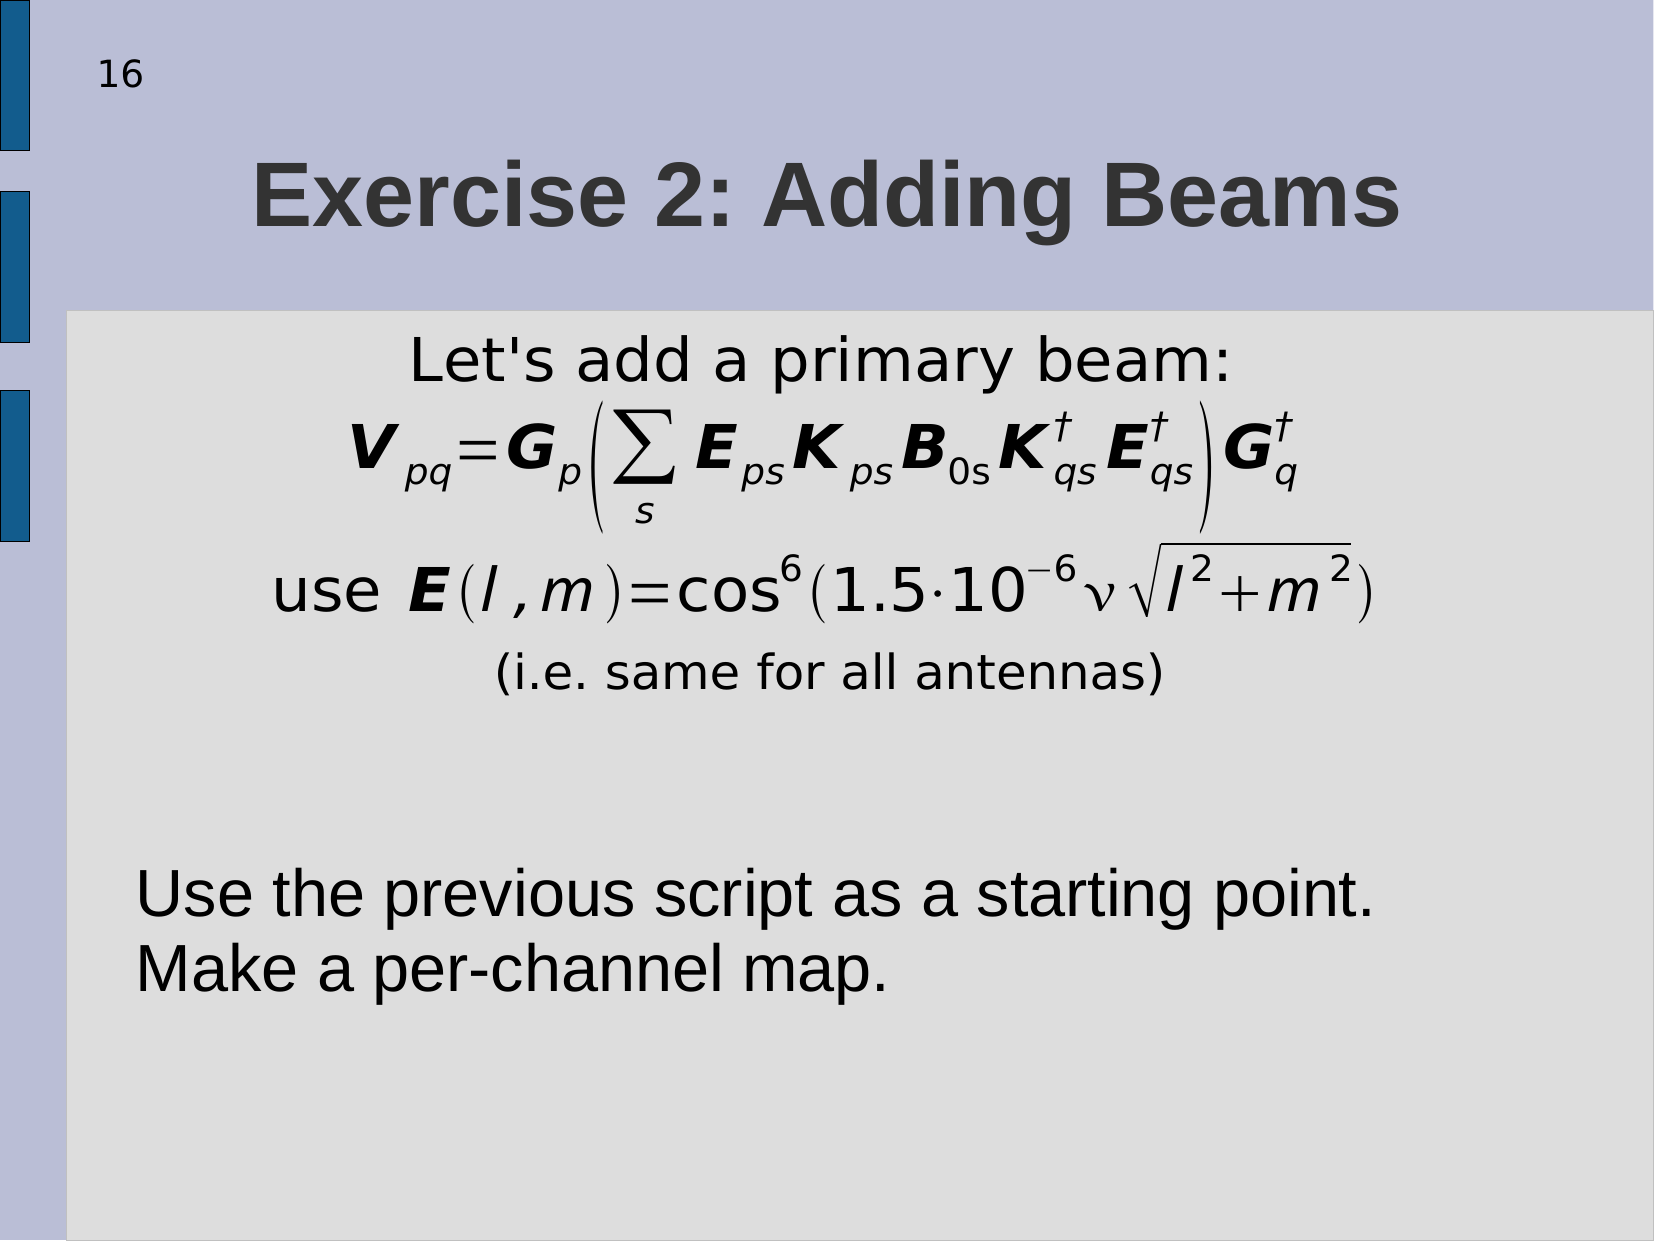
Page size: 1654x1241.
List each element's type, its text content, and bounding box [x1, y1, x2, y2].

title Exercise 2: Adding Beams [121, 91, 1534, 299]
list Use the previous script as a starting point. Make a per-channel map. [118, 856, 1531, 1152]
text_box <number> [84, 45, 319, 119]
chart [265, 324, 1382, 777]
